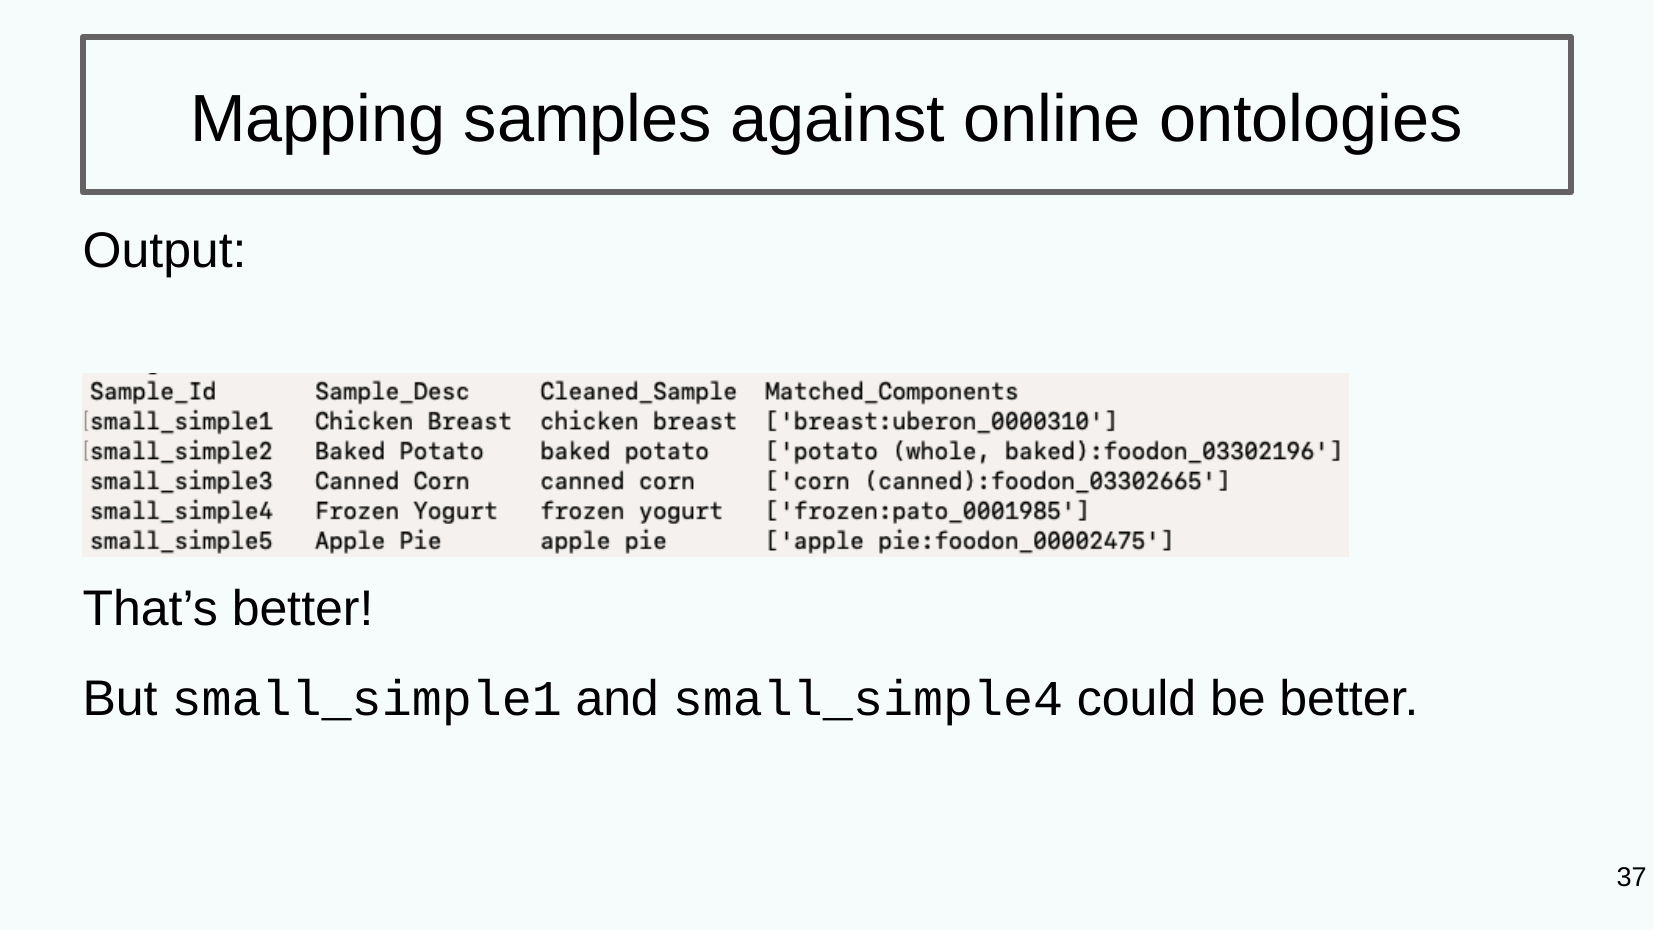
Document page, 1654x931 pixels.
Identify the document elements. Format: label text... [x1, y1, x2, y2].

text_box Mapping samples against online ontologies [82, 37, 1571, 193]
picture [82, 373, 1349, 557]
slide_number <number> [1547, 859, 1647, 931]
text_box Output: That’s better! But small_simple1 and small_simple4 could be better. [82, 217, 1571, 757]
